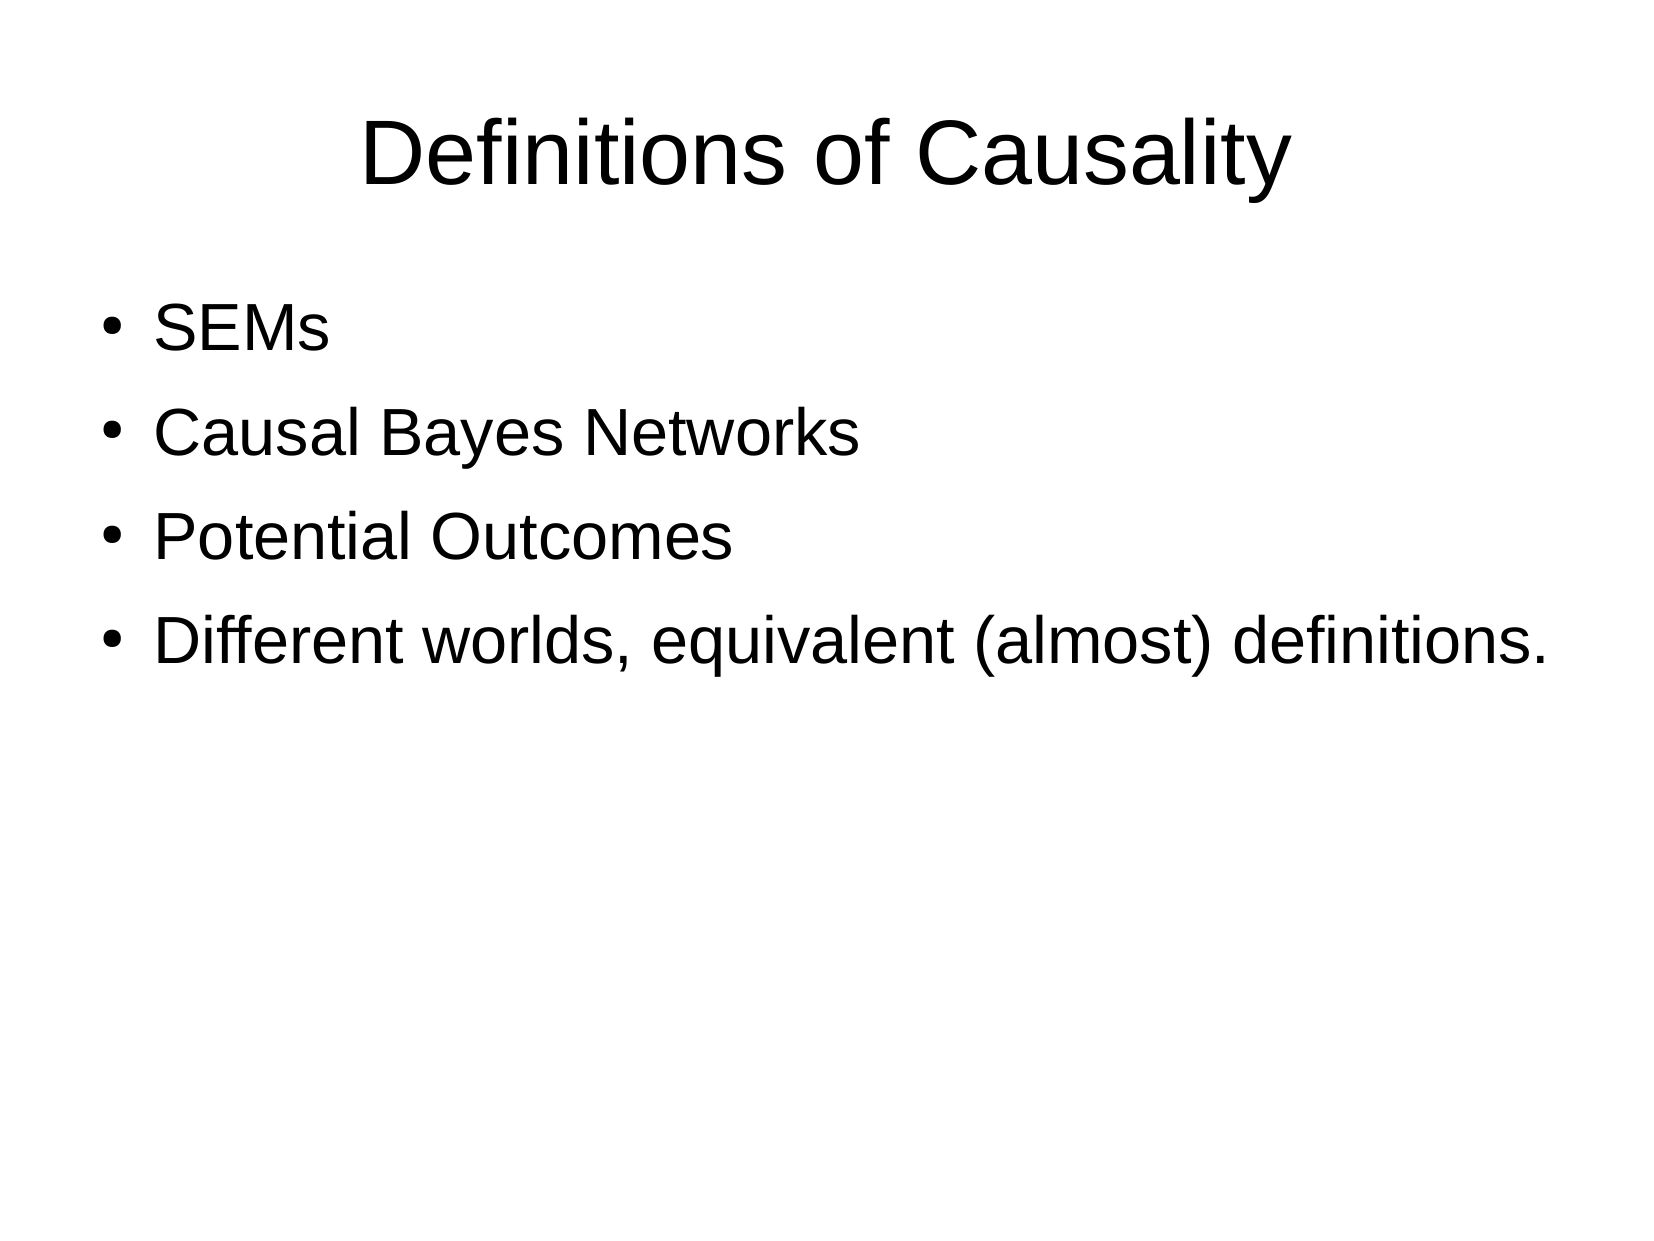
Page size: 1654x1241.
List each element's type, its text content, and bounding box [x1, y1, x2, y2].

list SEMs Causal Bayes Networks Potential Outcomes Different worlds, equivalent (almost) definitions. [82, 290, 1571, 1010]
title Definitions of Causality [82, 49, 1571, 257]
